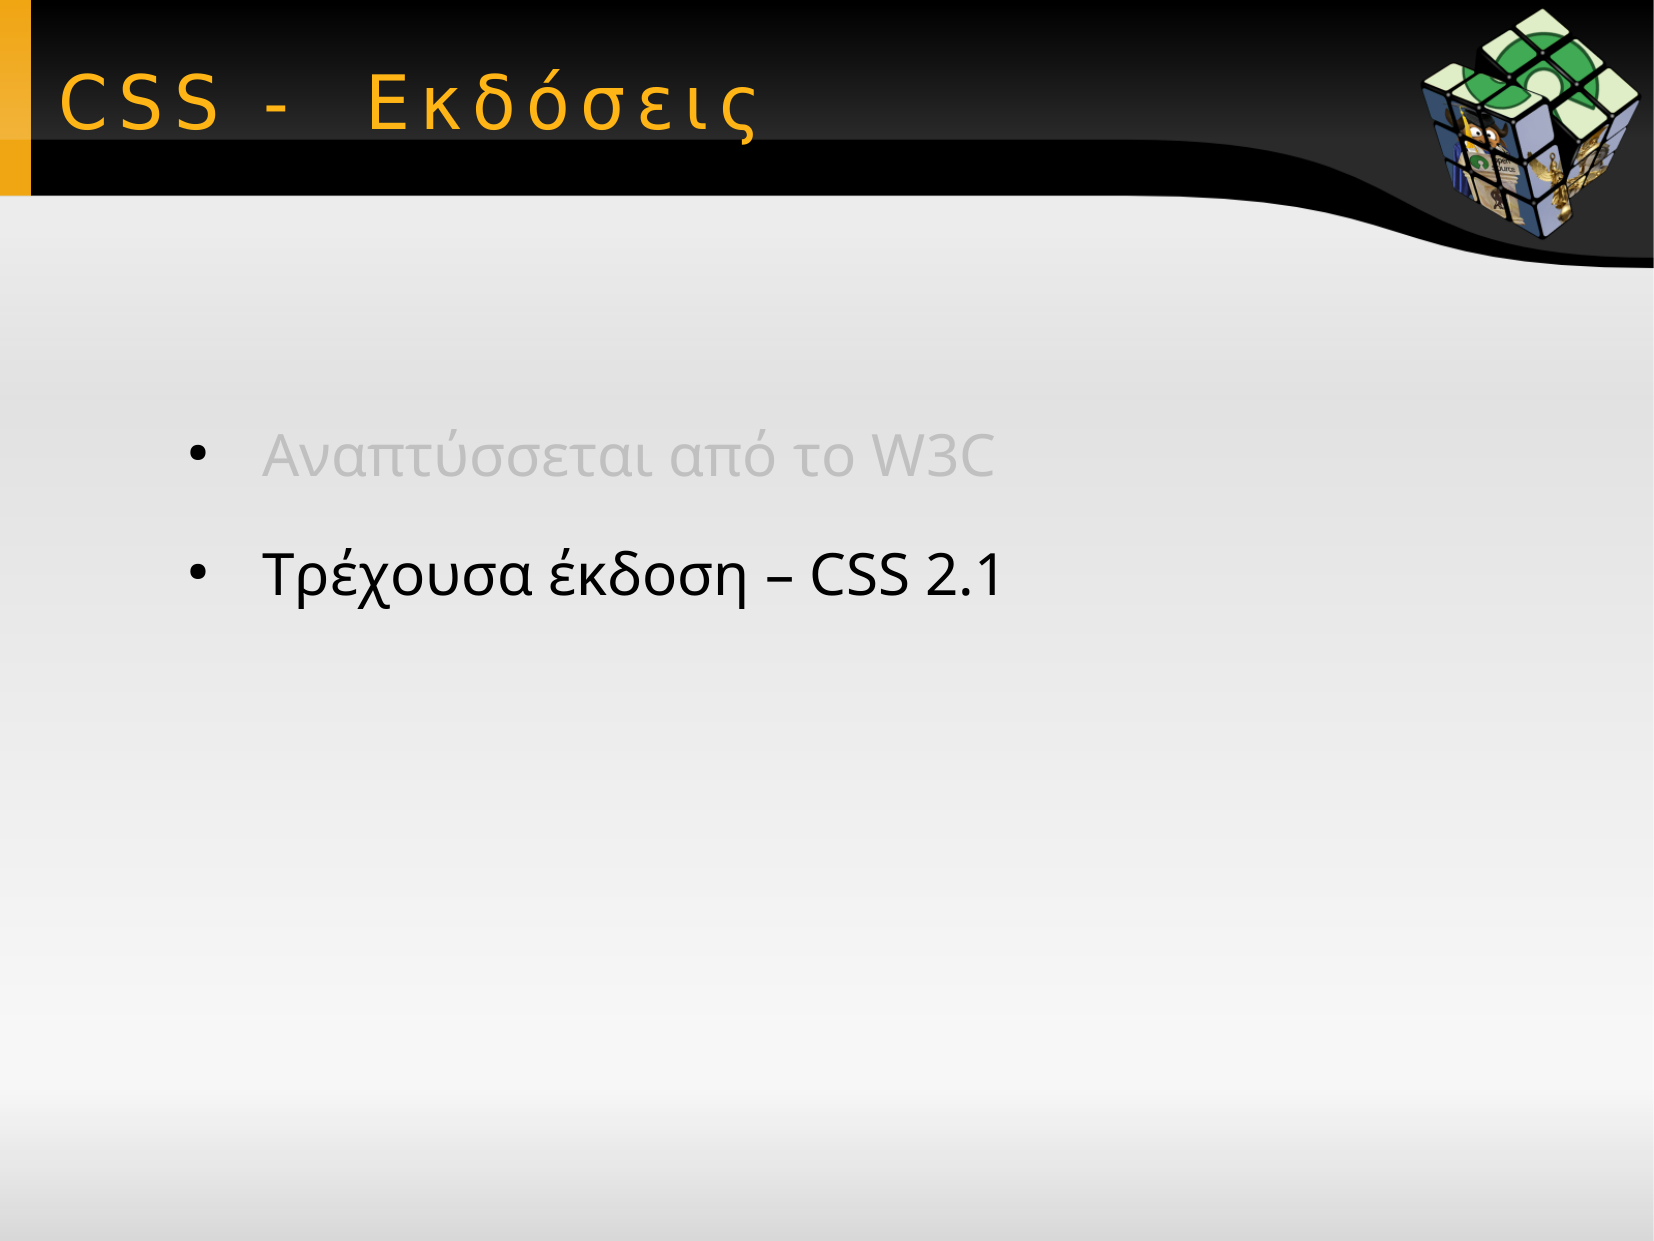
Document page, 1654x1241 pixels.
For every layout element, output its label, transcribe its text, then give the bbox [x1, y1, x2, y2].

picture [0, 0, 1654, 1241]
title CSS - Εκδόσεις [59, 29, 1270, 178]
subtitle Αναπτύσσεται από το W3C Τρέχουσα έκδοση – CSS 2.1 [187, 375, 1534, 1080]
